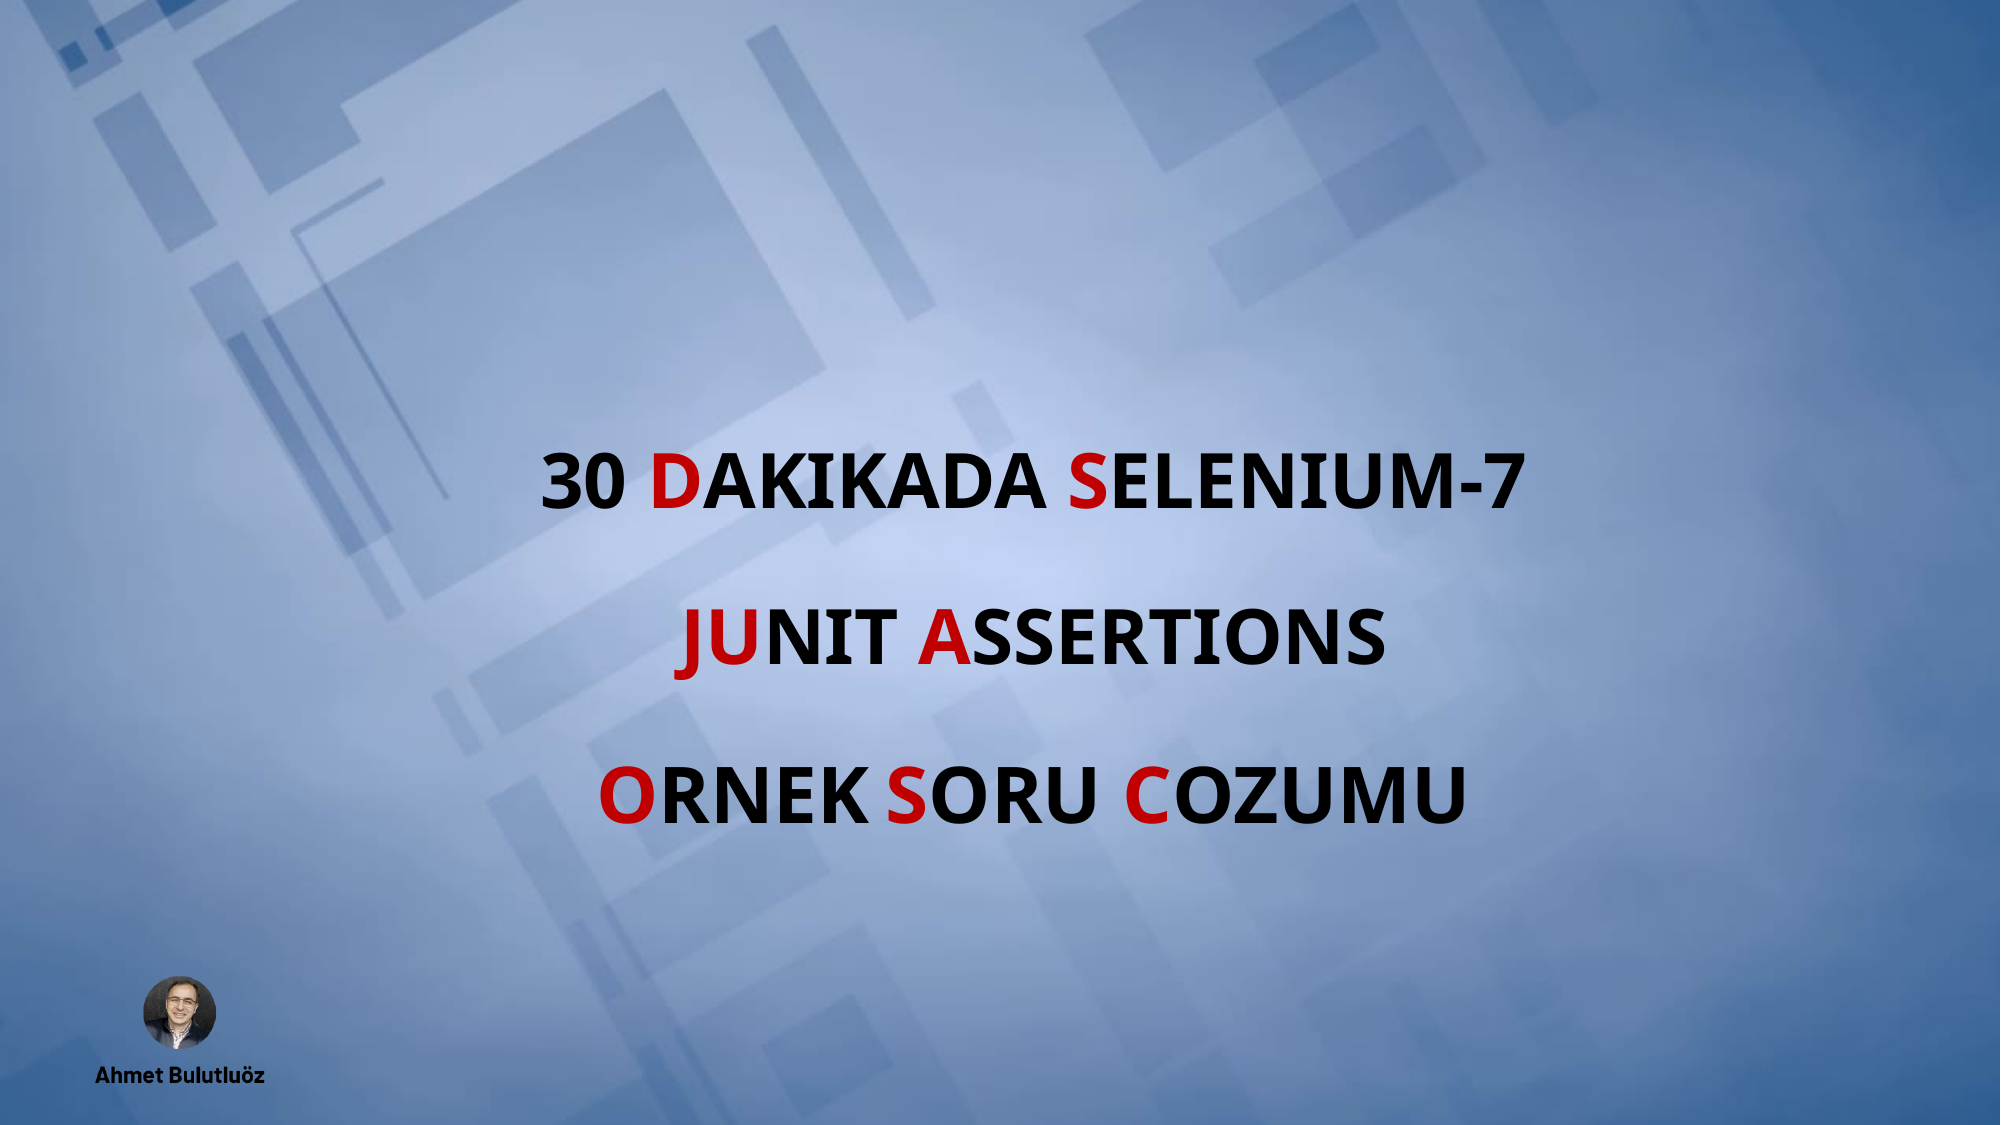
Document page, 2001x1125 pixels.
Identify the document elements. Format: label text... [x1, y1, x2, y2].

title 30 Dakikada Selenium-7 JUnit Assertions ORNek SoRU CoZUMU [342, 368, 1726, 860]
picture [0, 0, 2000, 1125]
